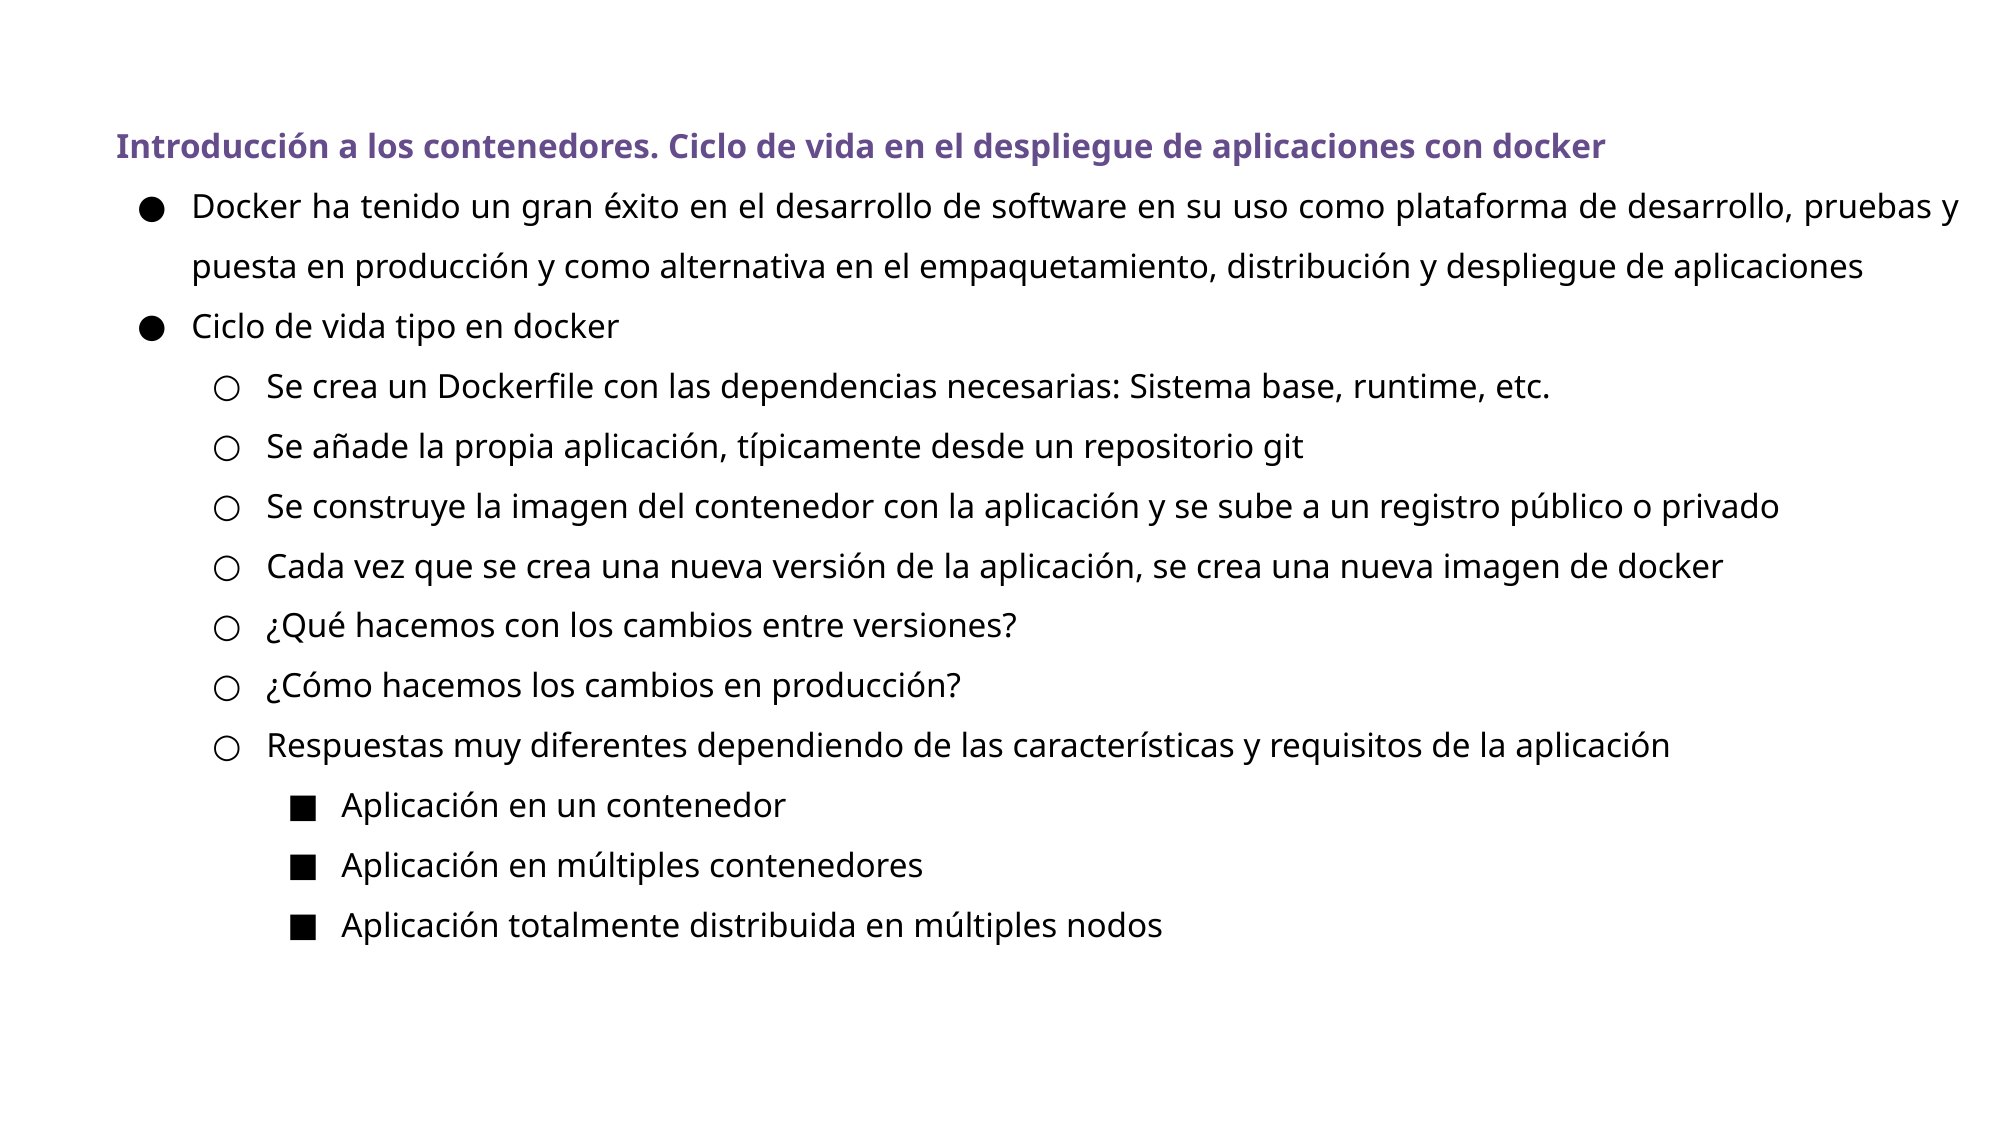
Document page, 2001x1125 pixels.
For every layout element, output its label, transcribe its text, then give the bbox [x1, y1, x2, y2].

text_box Introducción a los contenedores. Ciclo de vida en el despliegue de aplicaciones con docker Docker ha tenido un gran éxito en el desarrollo de software en su uso como plataforma de desarrollo, pruebas y puesta en producción y como alternativa en el empaquetamiento, distribución y despliegue de aplicaciones Ciclo de vida tipo en docker Se crea un Dockerfile con las dependencias necesarias: Sistema base, runtime, etc. Se añade la propia aplicación, típicamente desde un repositorio git Se construye la imagen del contenedor con la aplicación y se sube a un registro público o privado Cada vez que se crea una nueva versión de la aplicación, se crea una nueva imagen de docker ¿Qué hacemos con los cambios entre versiones? ¿Cómo hacemos los cambios en producción? Respuestas muy diferentes dependiendo de las características y requisitos de la aplicación Aplicación en un contenedor Aplicación en múltiples contenedores Aplicación totalmente distribuida en múltiples nodos [101, 98, 1977, 311]
